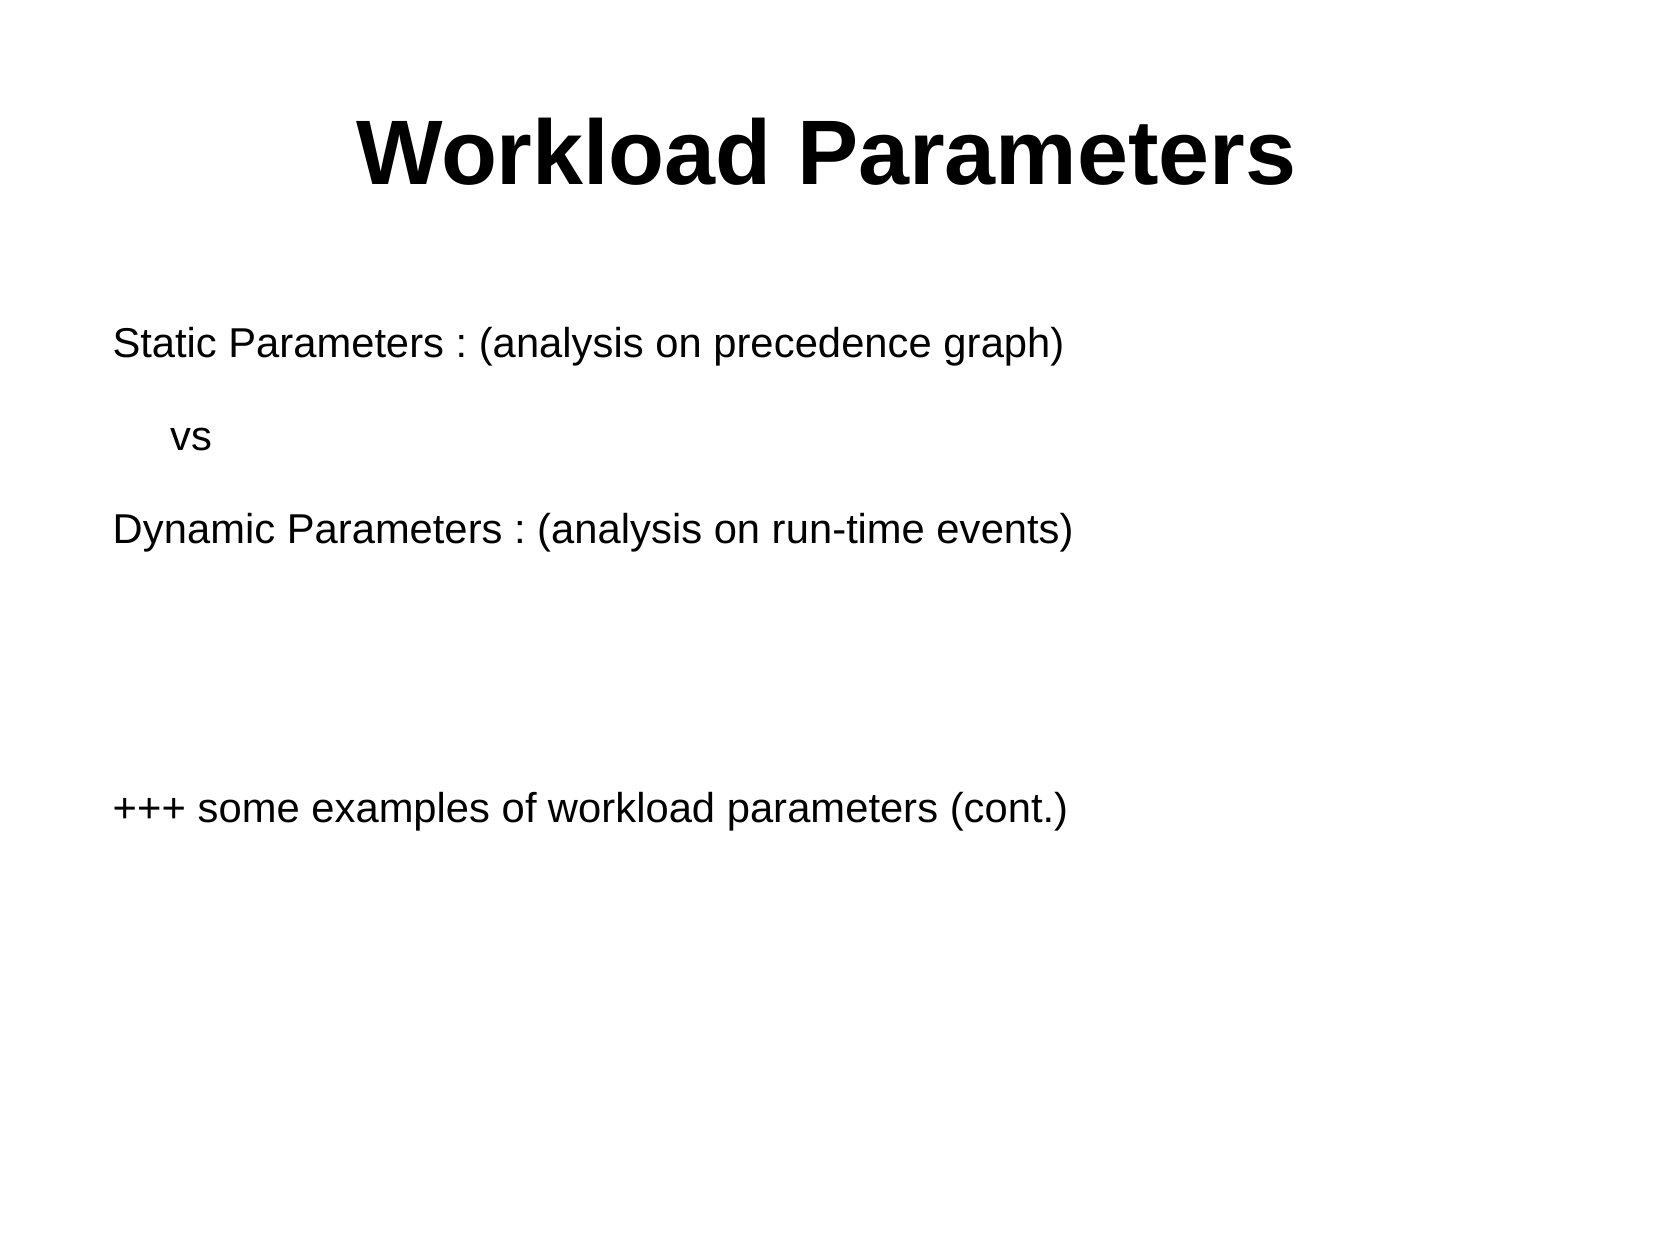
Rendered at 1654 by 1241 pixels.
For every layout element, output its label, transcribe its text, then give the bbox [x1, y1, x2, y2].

title Workload Parameters [82, 49, 1571, 257]
subtitle Static Parameters : (analysis on precedence graph) vs Dynamic Parameters : (analysis on run-time events) +++ some examples of workload parameters (cont.) [82, 290, 1571, 1010]
